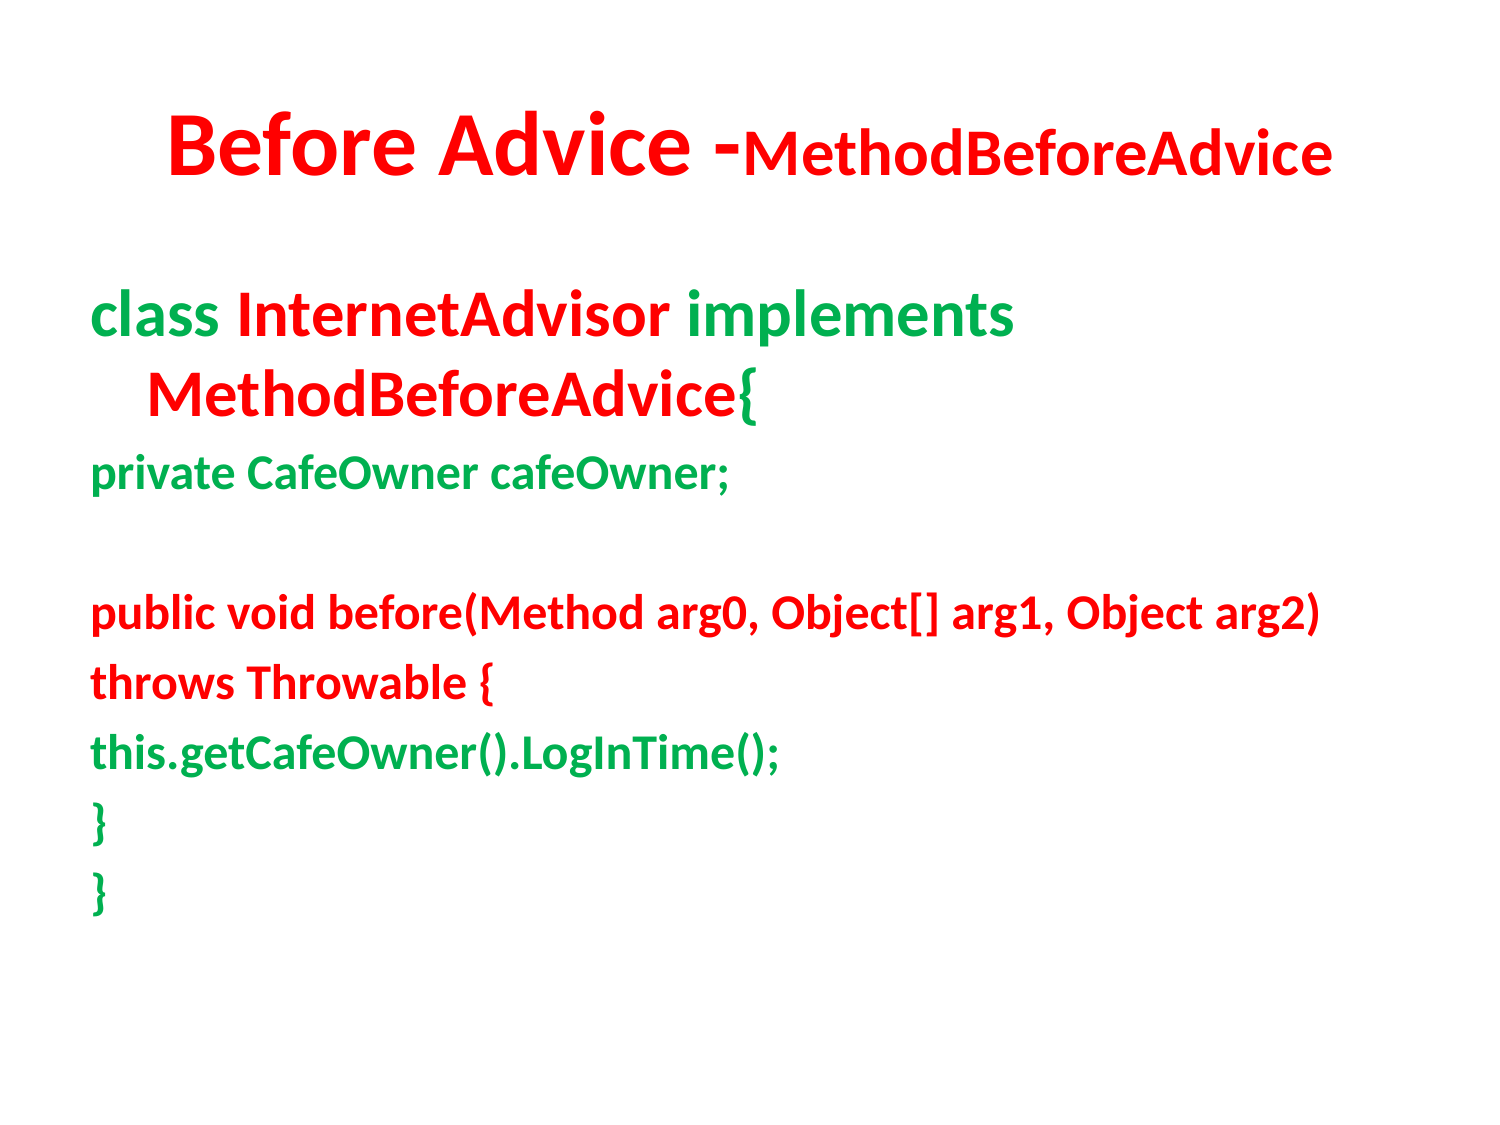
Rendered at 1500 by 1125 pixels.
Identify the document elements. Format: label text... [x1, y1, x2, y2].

list class InternetAdvisor implements MethodBeforeAdvice{ private CafeOwner cafeOwner; public void before(Method arg0, Object[] arg1, Object arg2) throws Throwable { this.getCafeOwner().LogInTime(); } } [75, 262, 1425, 1005]
title Before Advice -MethodBeforeAdvice [75, 45, 1425, 233]
